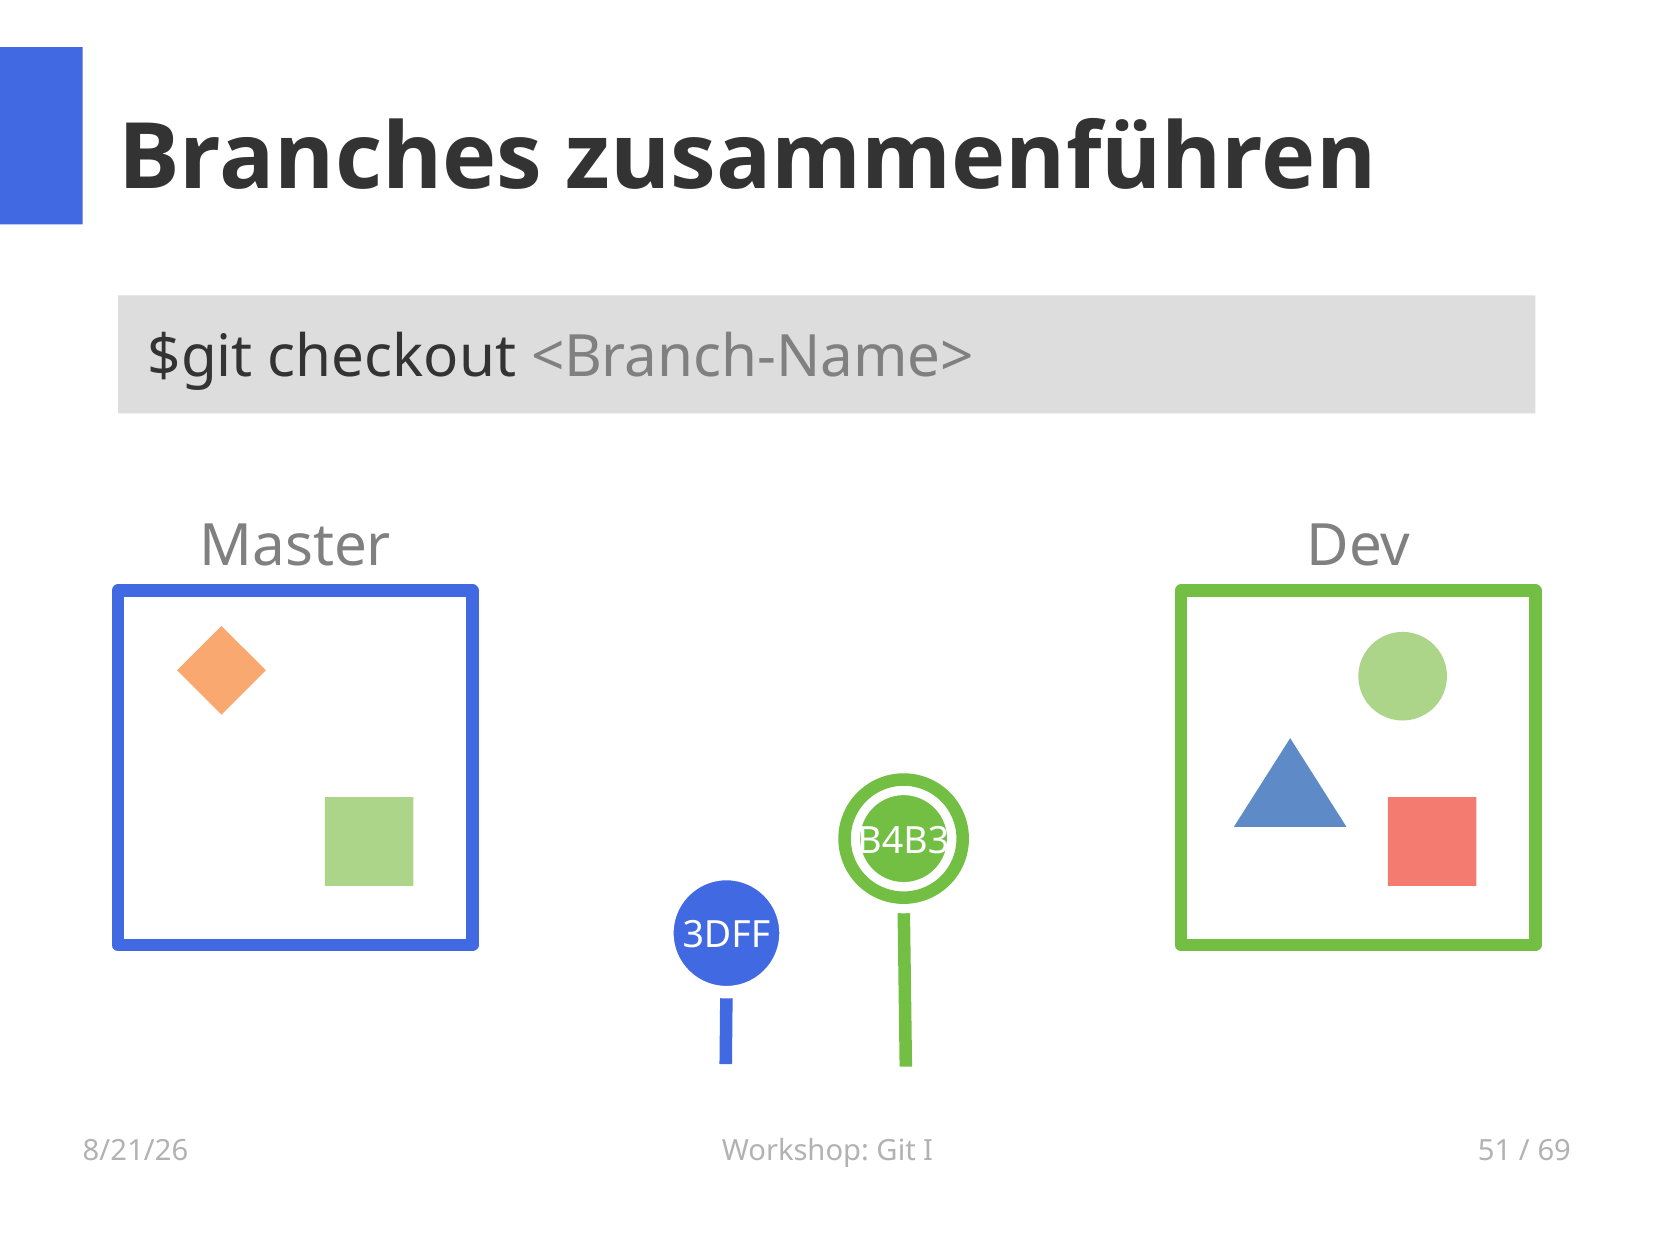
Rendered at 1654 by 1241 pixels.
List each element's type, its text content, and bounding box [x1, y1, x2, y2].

text_box [177, 625, 266, 715]
text_box Dev [1181, 496, 1536, 591]
text_box [324, 797, 414, 886]
list $git checkout <Branch-Name> [118, 295, 1536, 414]
text_box B4B3 [851, 786, 956, 891]
title Branches zusammenführen [118, 49, 1571, 257]
text_box [1387, 797, 1477, 886]
text_box Master [118, 496, 473, 591]
text_box [1358, 631, 1448, 721]
text_box [1233, 738, 1347, 827]
text_box 3DFF [667, 874, 786, 993]
